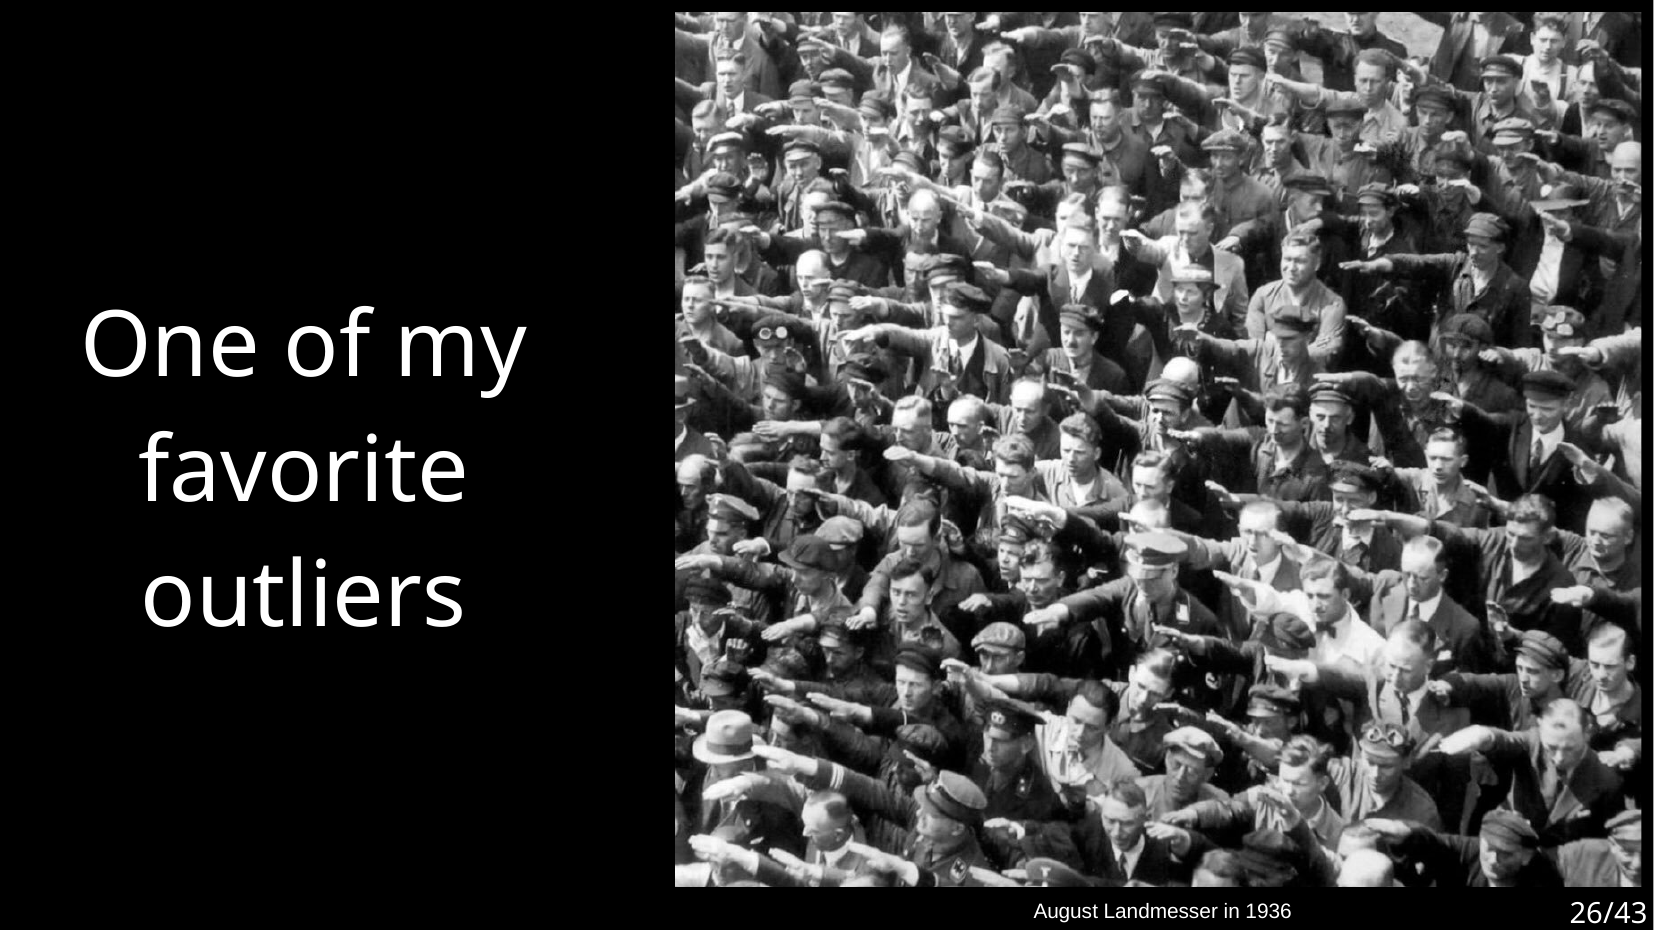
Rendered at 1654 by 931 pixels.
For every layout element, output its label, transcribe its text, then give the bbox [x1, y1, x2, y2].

picture [675, 12, 1642, 887]
title One of my favorite outliers [52, 272, 556, 660]
text_box August Landmesser in 1936 [795, 891, 1531, 931]
